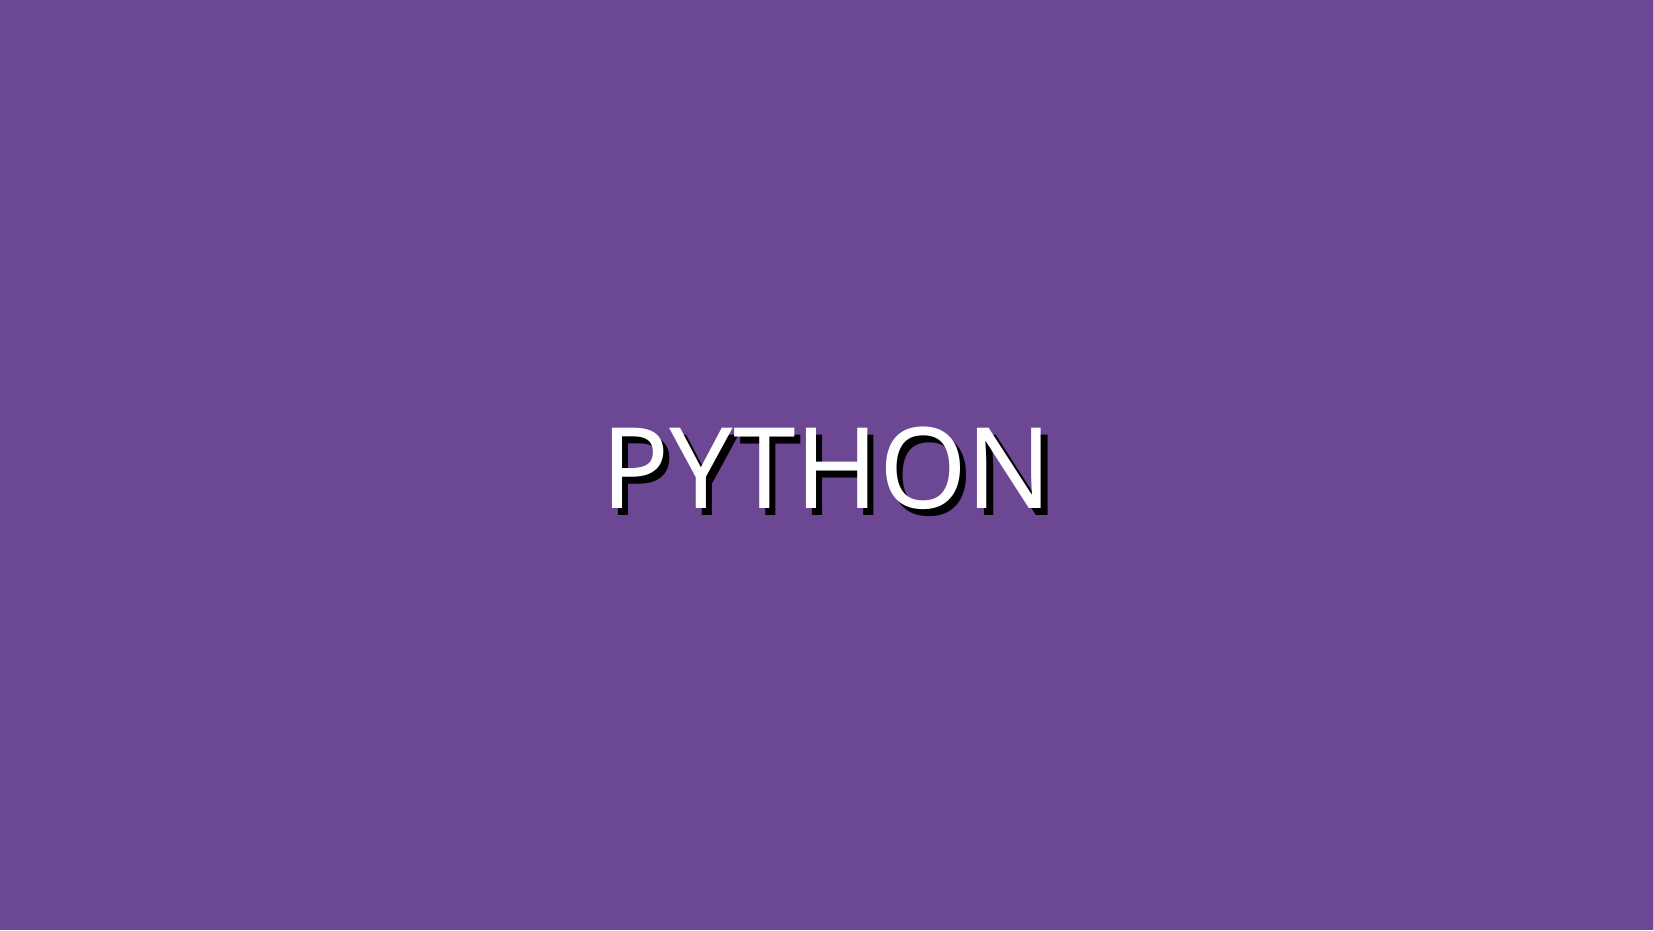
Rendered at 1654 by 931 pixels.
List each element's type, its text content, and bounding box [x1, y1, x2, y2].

subtitle PYTHON [82, 105, 1571, 826]
